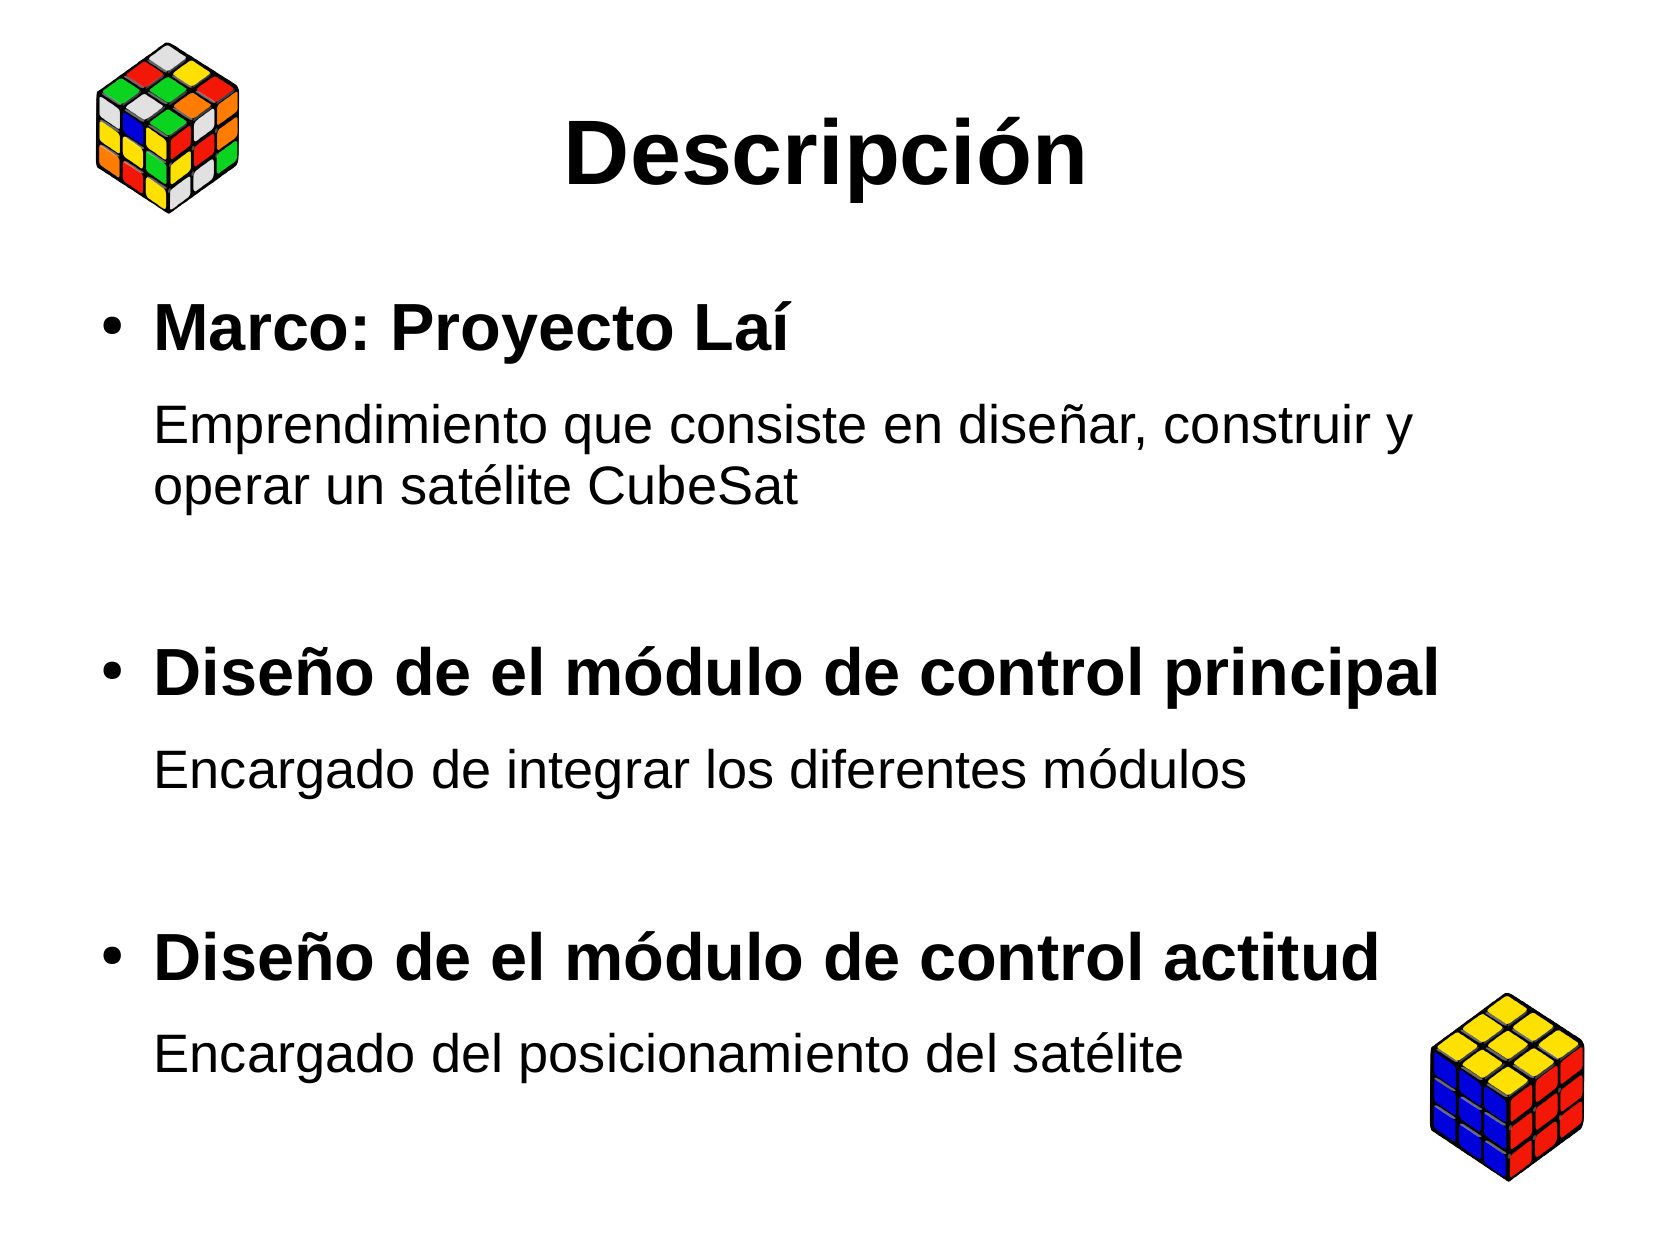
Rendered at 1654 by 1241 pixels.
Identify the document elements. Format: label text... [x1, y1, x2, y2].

list Marco: Proyecto Laí Emprendimiento que consiste en diseñar, construir y operar un satélite CubeSat Diseño de el módulo de control principal Encargado de integrar los diferentes módulos Diseño de el módulo de control actitud Encargado del posicionamiento del satélite [82, 290, 1571, 1109]
picture [1387, 862, 1650, 1241]
title Descripción [300, 49, 1571, 257]
picture [56, 0, 300, 301]
